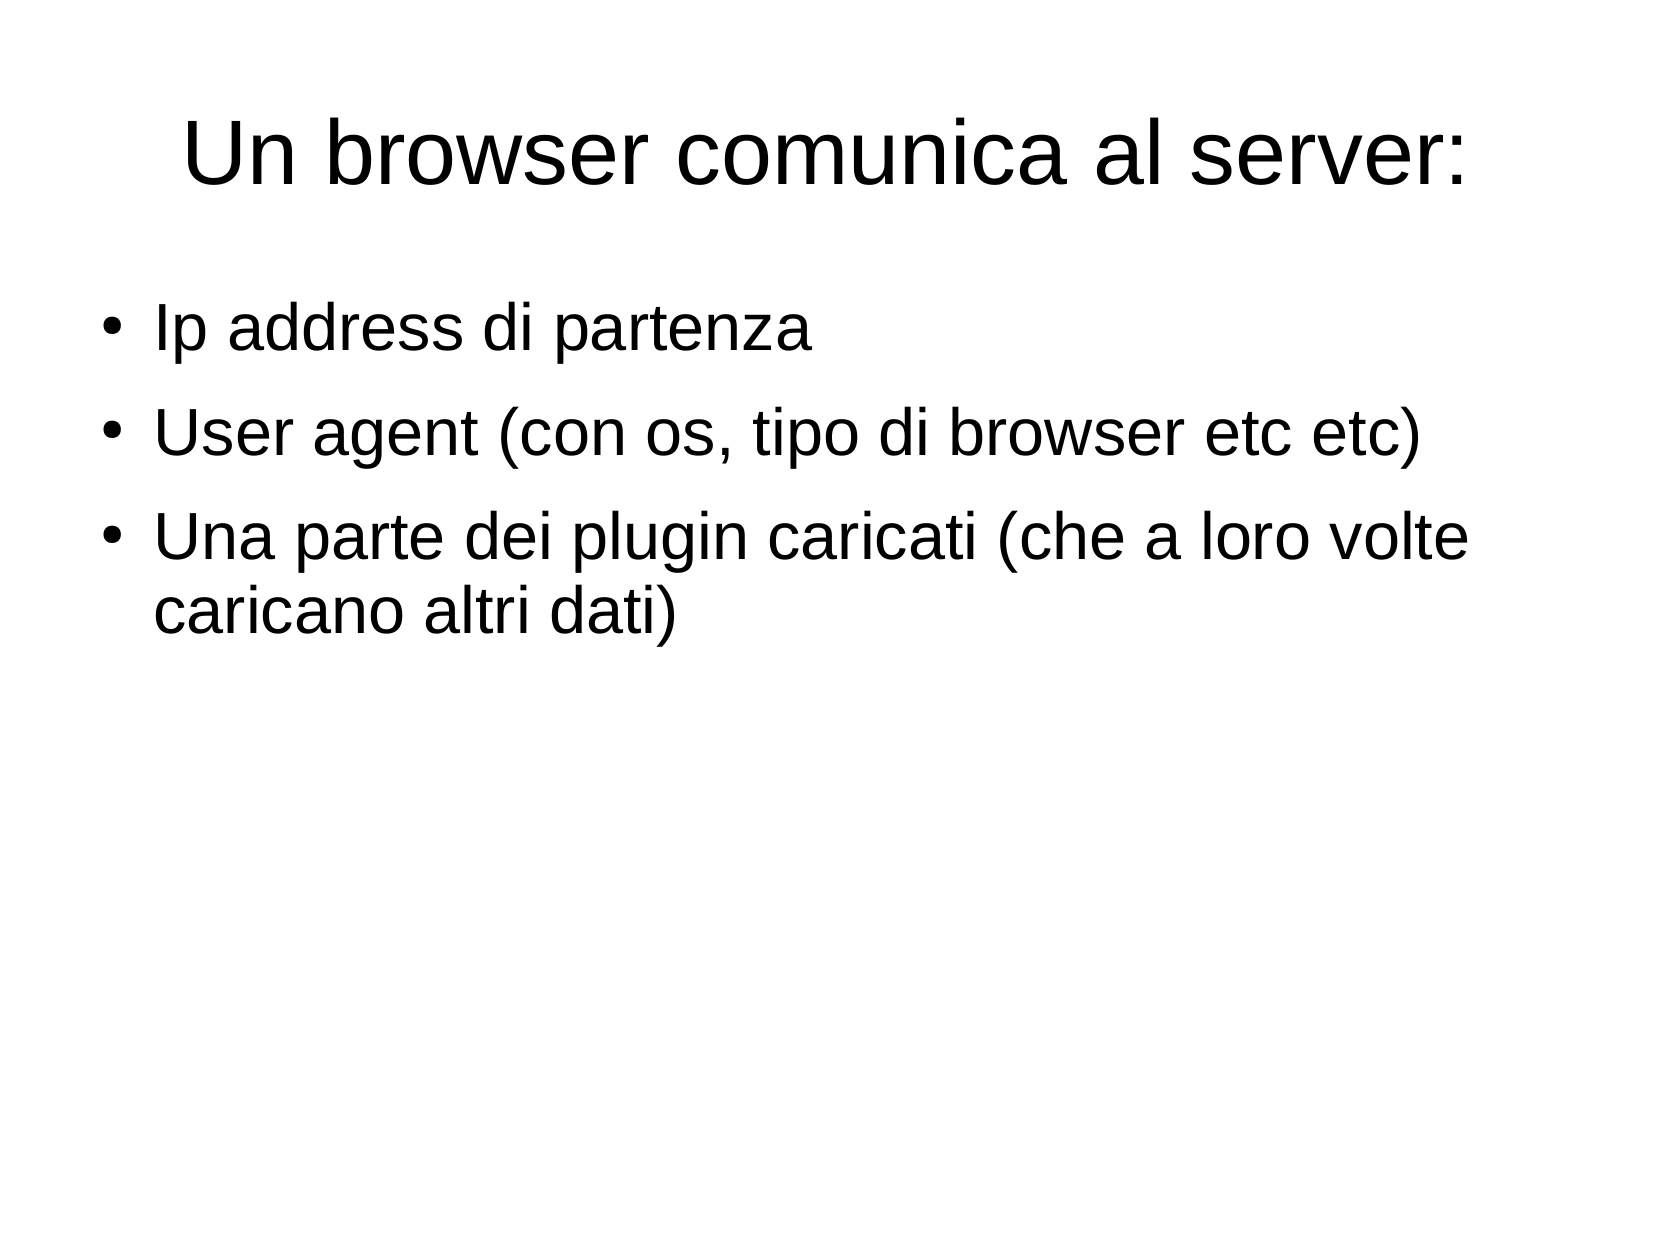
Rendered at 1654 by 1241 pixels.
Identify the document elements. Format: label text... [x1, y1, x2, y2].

title Un browser comunica al server: [82, 49, 1571, 257]
list Ip address di partenza User agent (con os, tipo di browser etc etc) Una parte dei plugin caricati (che a loro volte caricano altri dati) [82, 290, 1571, 1010]
